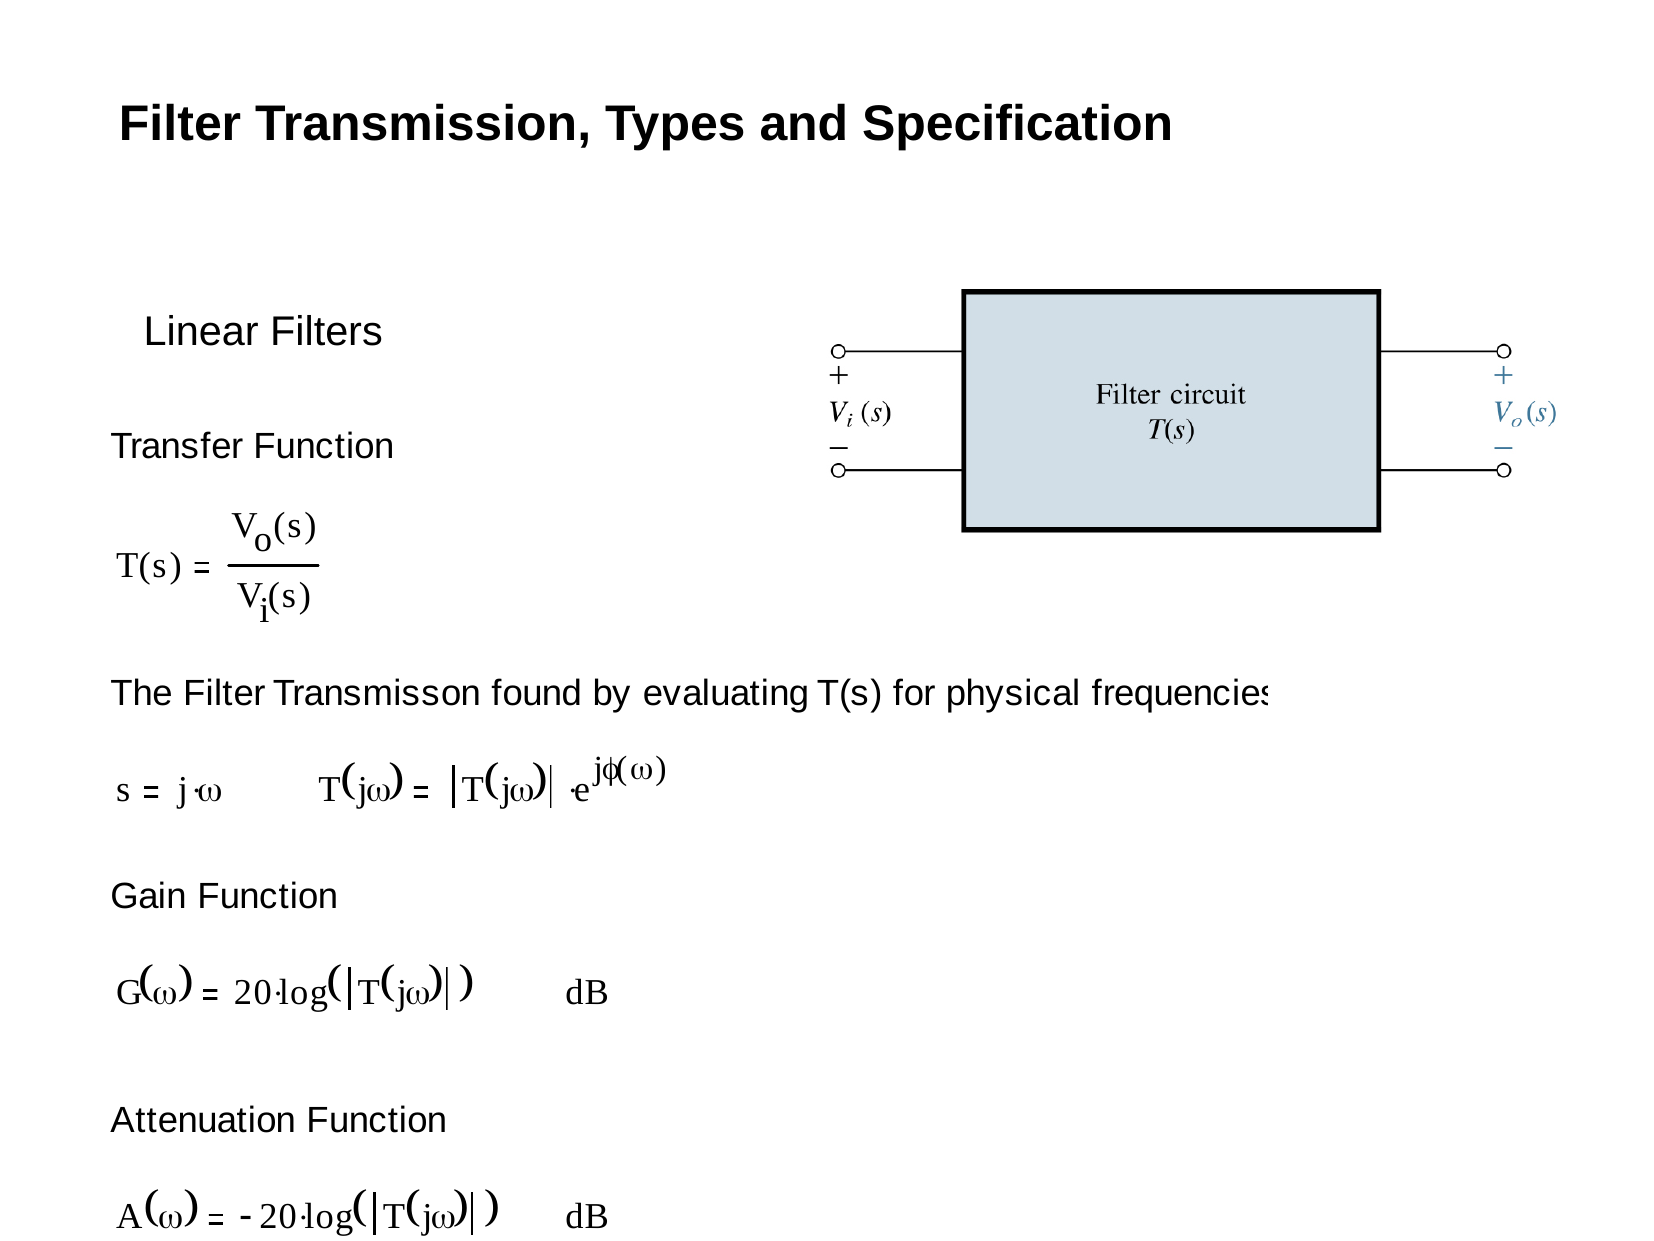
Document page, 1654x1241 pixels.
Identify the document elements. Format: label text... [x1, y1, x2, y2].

text_box Linear Filters [93, 295, 398, 362]
picture [96, 289, 1558, 1241]
text_box Filter Transmission, Types and Specification [68, 82, 1190, 159]
